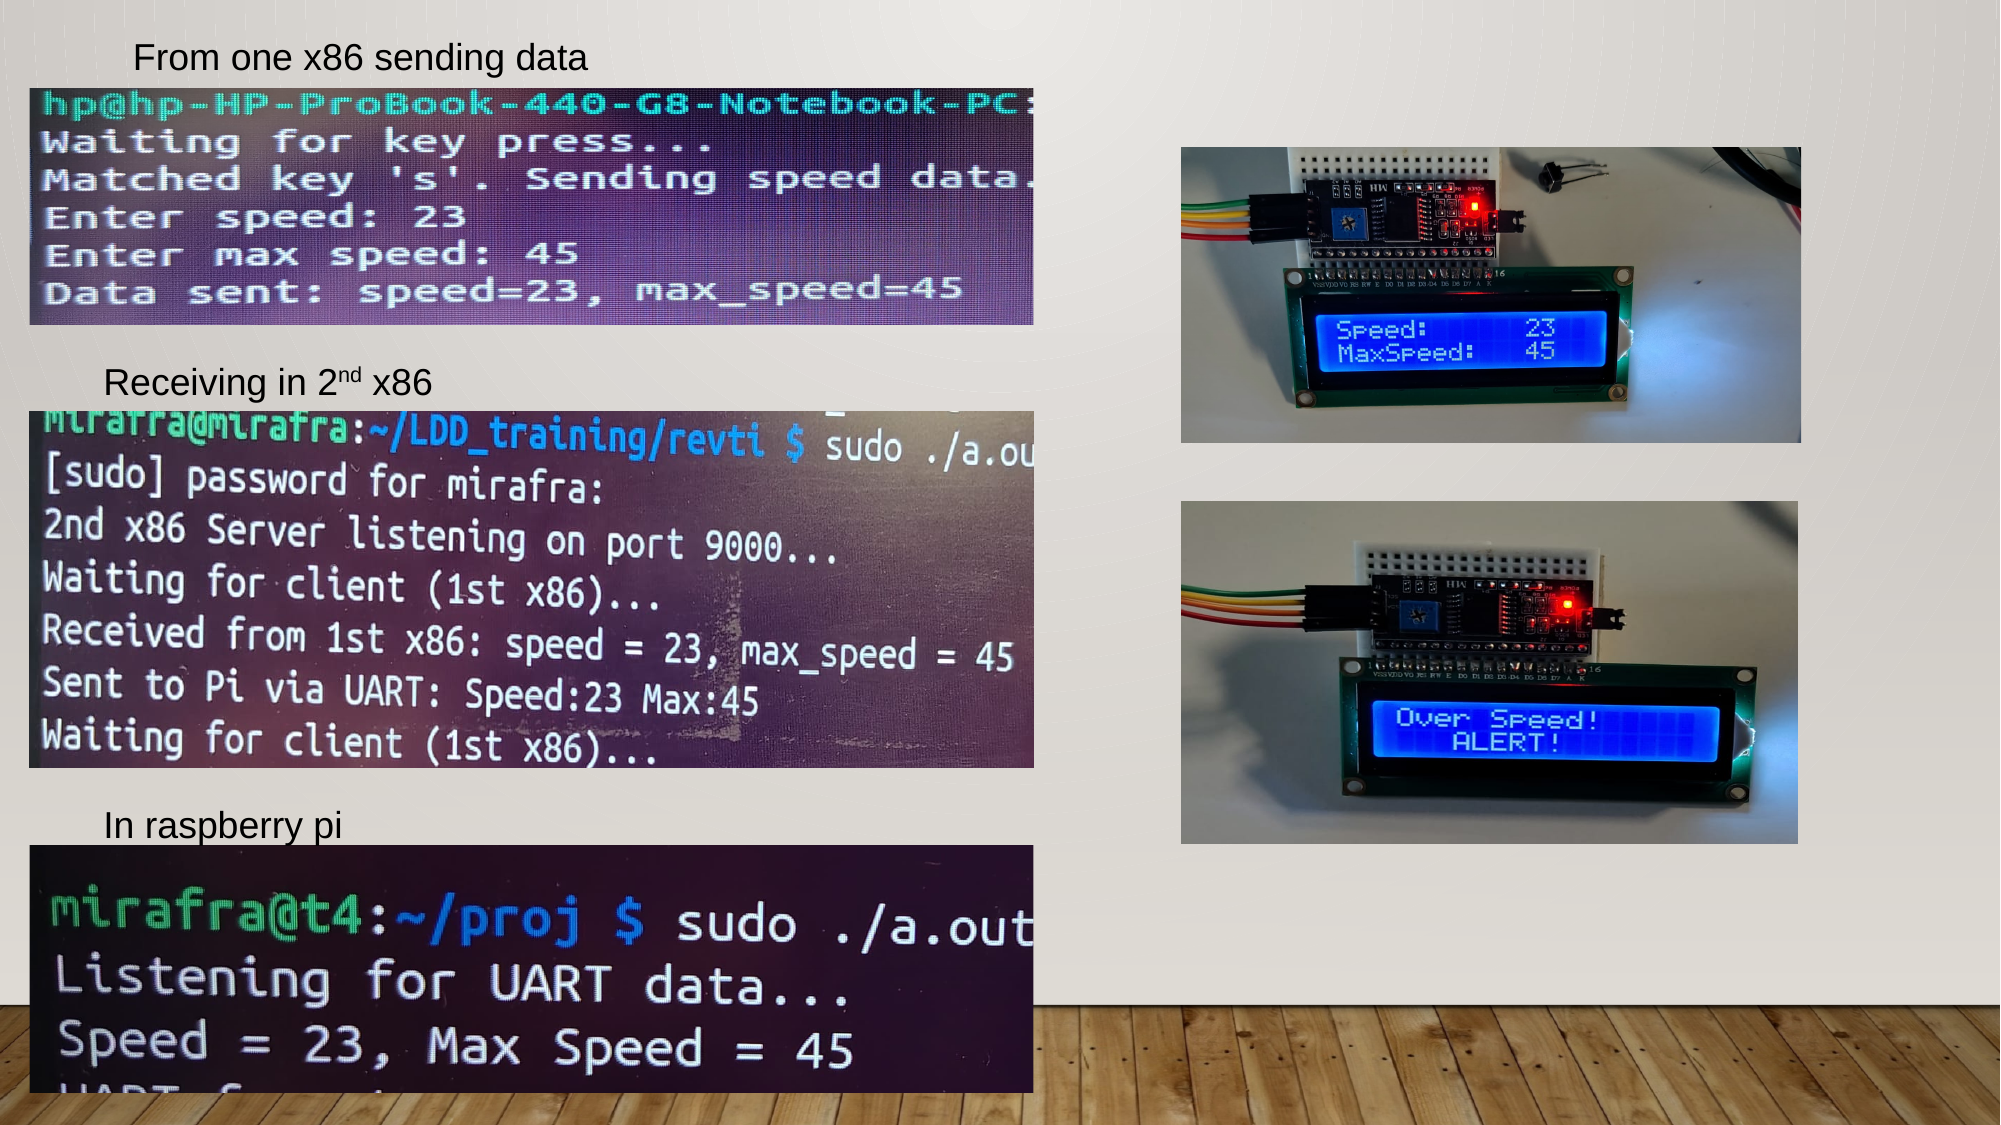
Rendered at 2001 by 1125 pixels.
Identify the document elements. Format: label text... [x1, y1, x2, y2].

text_box From one x86 sending data [118, 29, 739, 87]
picture [29, 411, 1034, 768]
picture [1181, 501, 1798, 844]
text_box Receiving in 2nd x86 [88, 354, 709, 412]
text_box In raspberry pi [88, 797, 680, 855]
picture [0, 845, 2000, 1125]
picture [29, 88, 1034, 325]
picture [1181, 147, 1802, 443]
